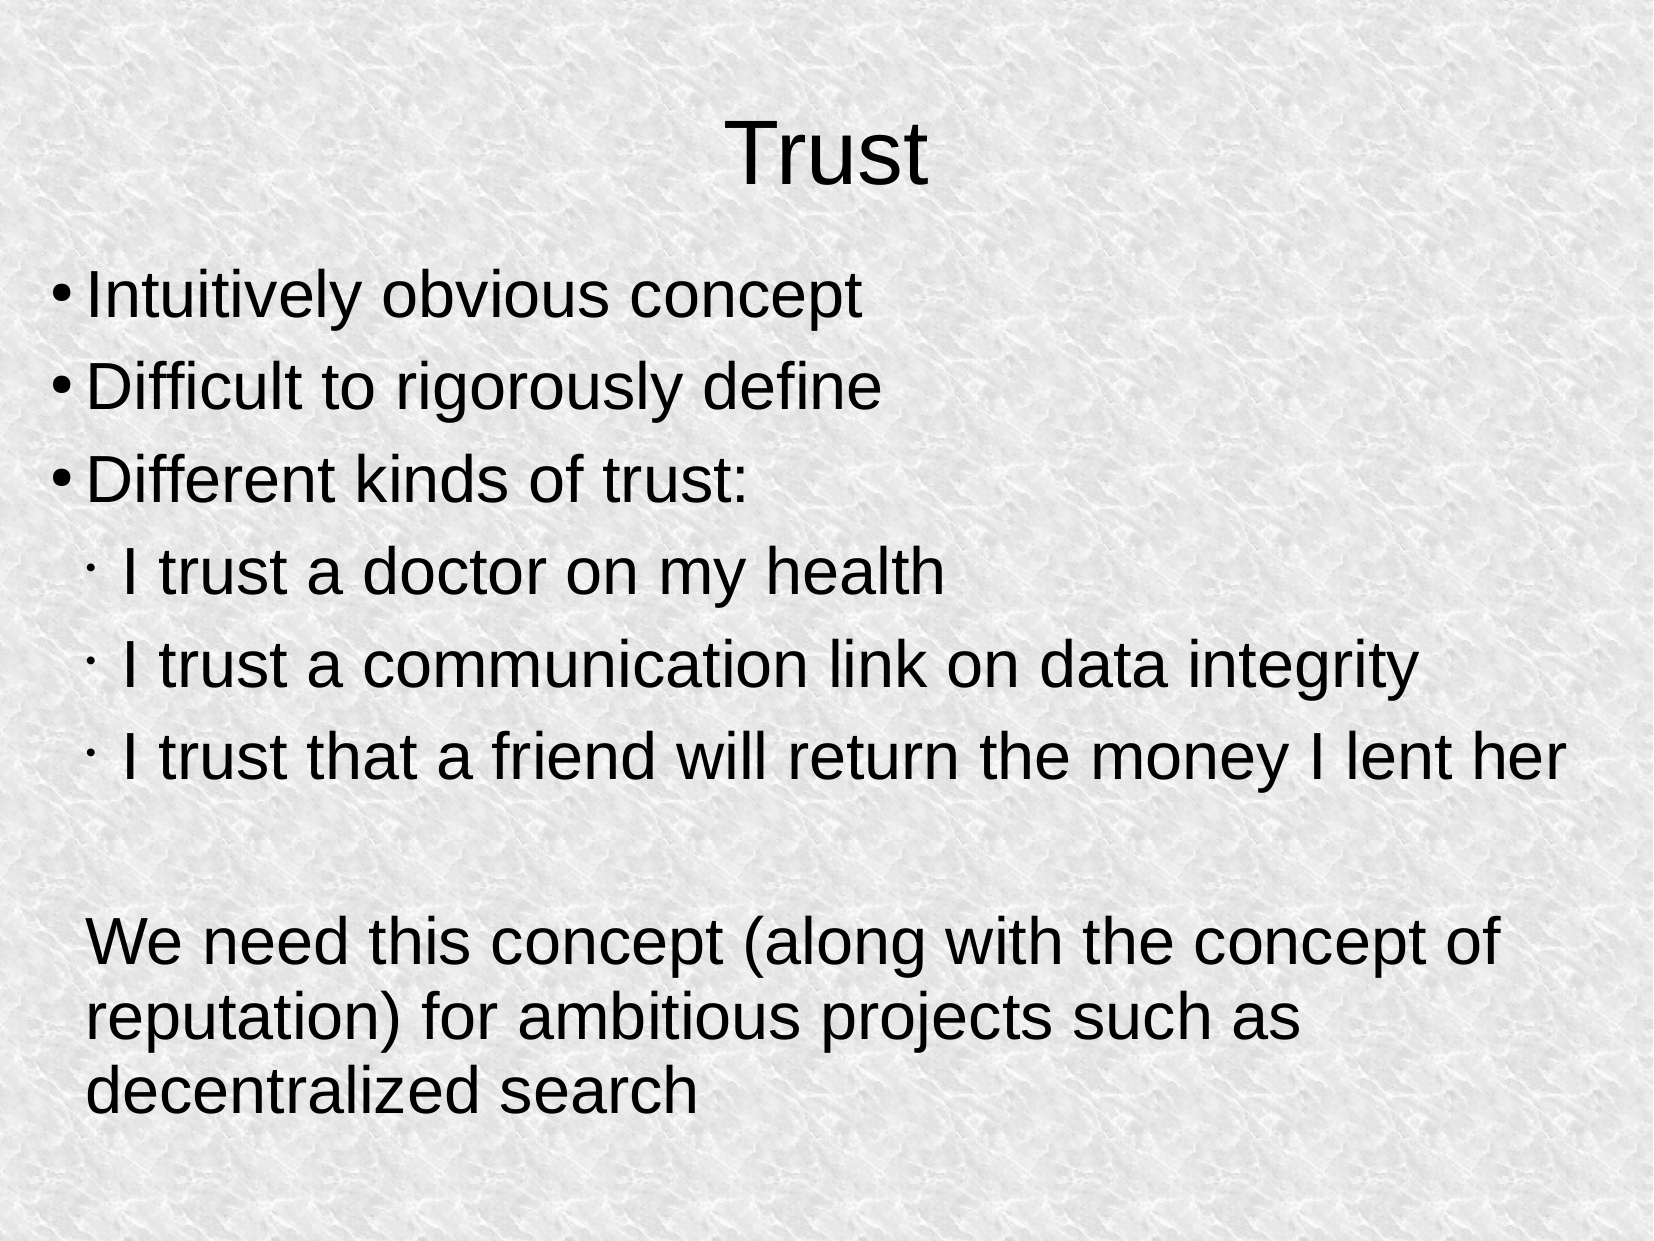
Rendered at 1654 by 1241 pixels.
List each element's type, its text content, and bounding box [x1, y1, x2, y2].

title Trust [82, 49, 1571, 256]
subtitle Intuitively obvious concept Difficult to rigorously define Different kinds of trust: I trust a doctor on my health I trust a communication link on data integrity I trust that a friend will return the money I lent her We need this concept (along with the concept of reputation) for ambitious projects such as decentralized search [49, 256, 1576, 1129]
picture [0, 0, 1654, 1241]
